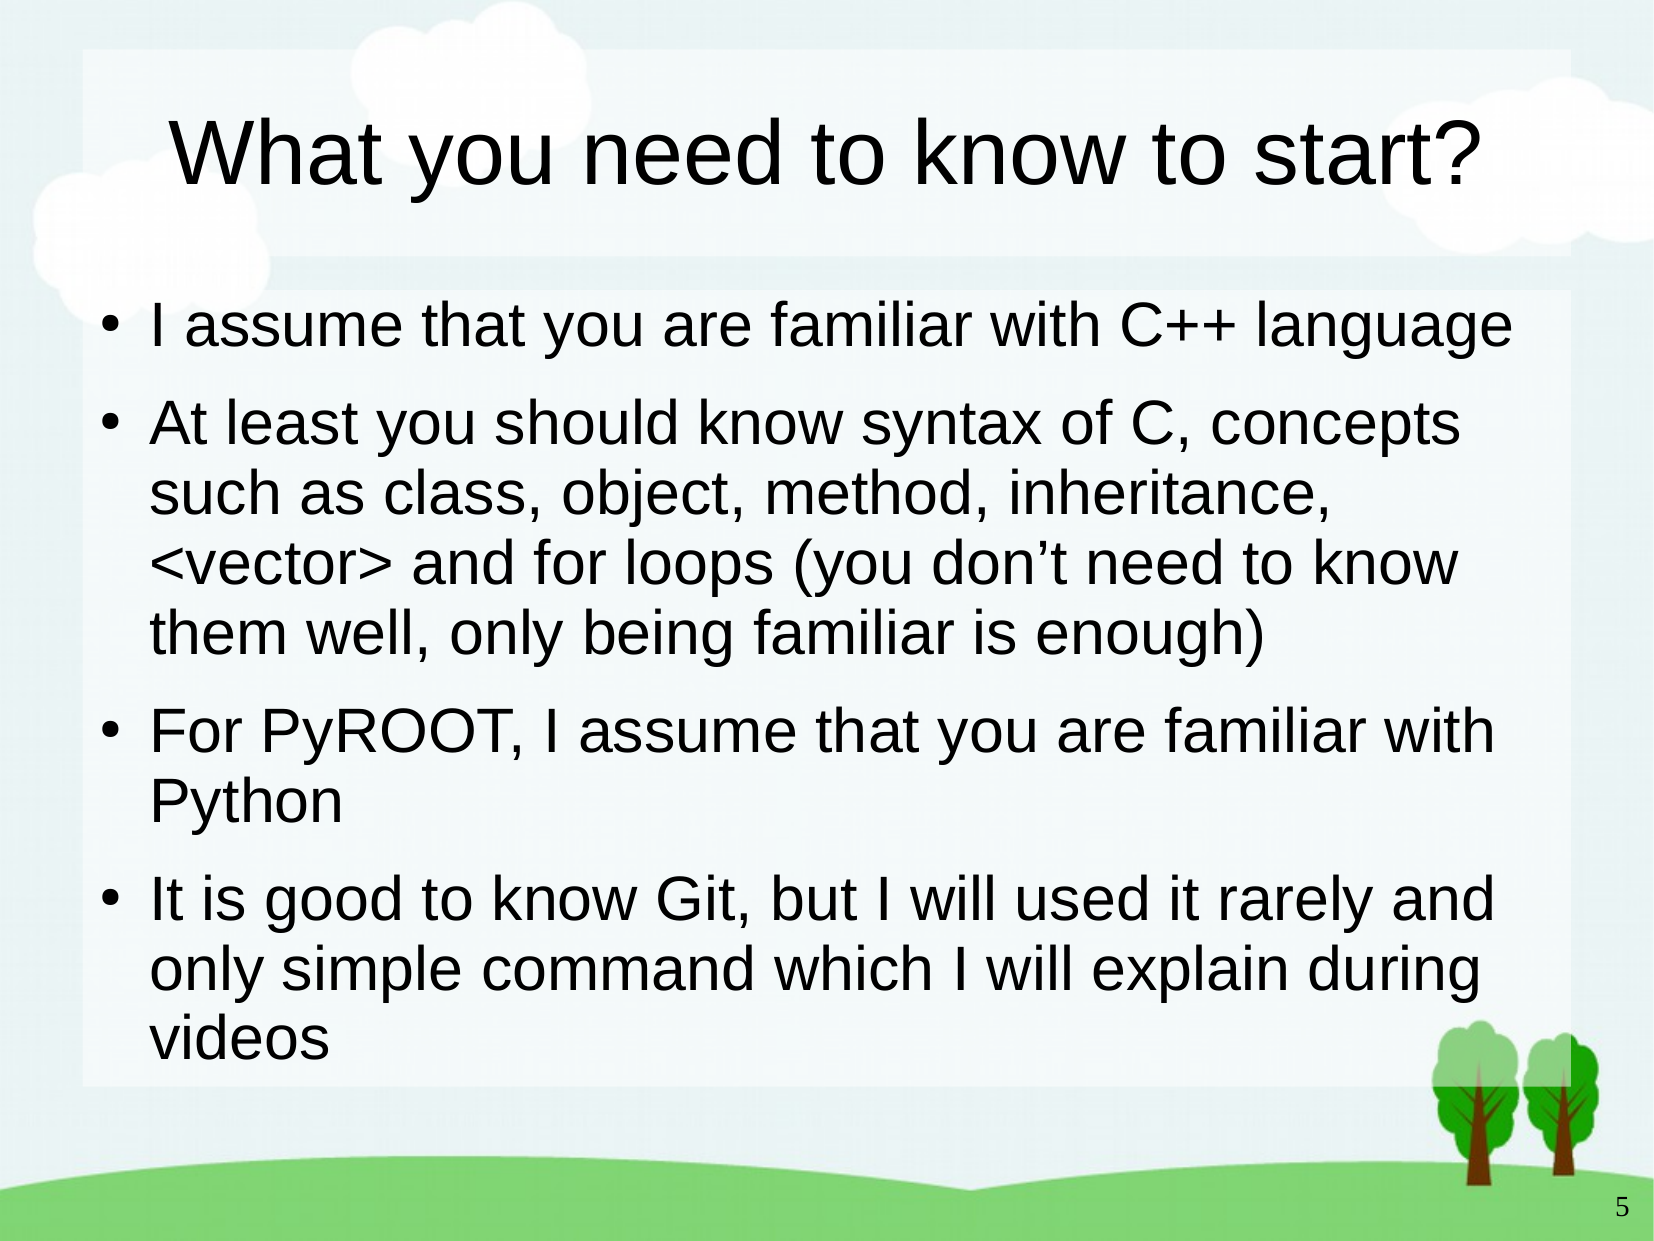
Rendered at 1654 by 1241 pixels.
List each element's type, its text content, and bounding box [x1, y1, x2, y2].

title What you need to know to start? [82, 49, 1571, 257]
list I assume that you are familiar with C++ language At least you should know syntax of C, concepts such as class, object, method, inheritance, <vector> and for loops (you don’t need to know them well, only being familiar is enough) For PyROOT, I assume that you are familiar with Python It is good to know Git, but I will used it rarely and only simple command which I will explain during videos [82, 290, 1571, 1087]
picture [0, 0, 1654, 1241]
